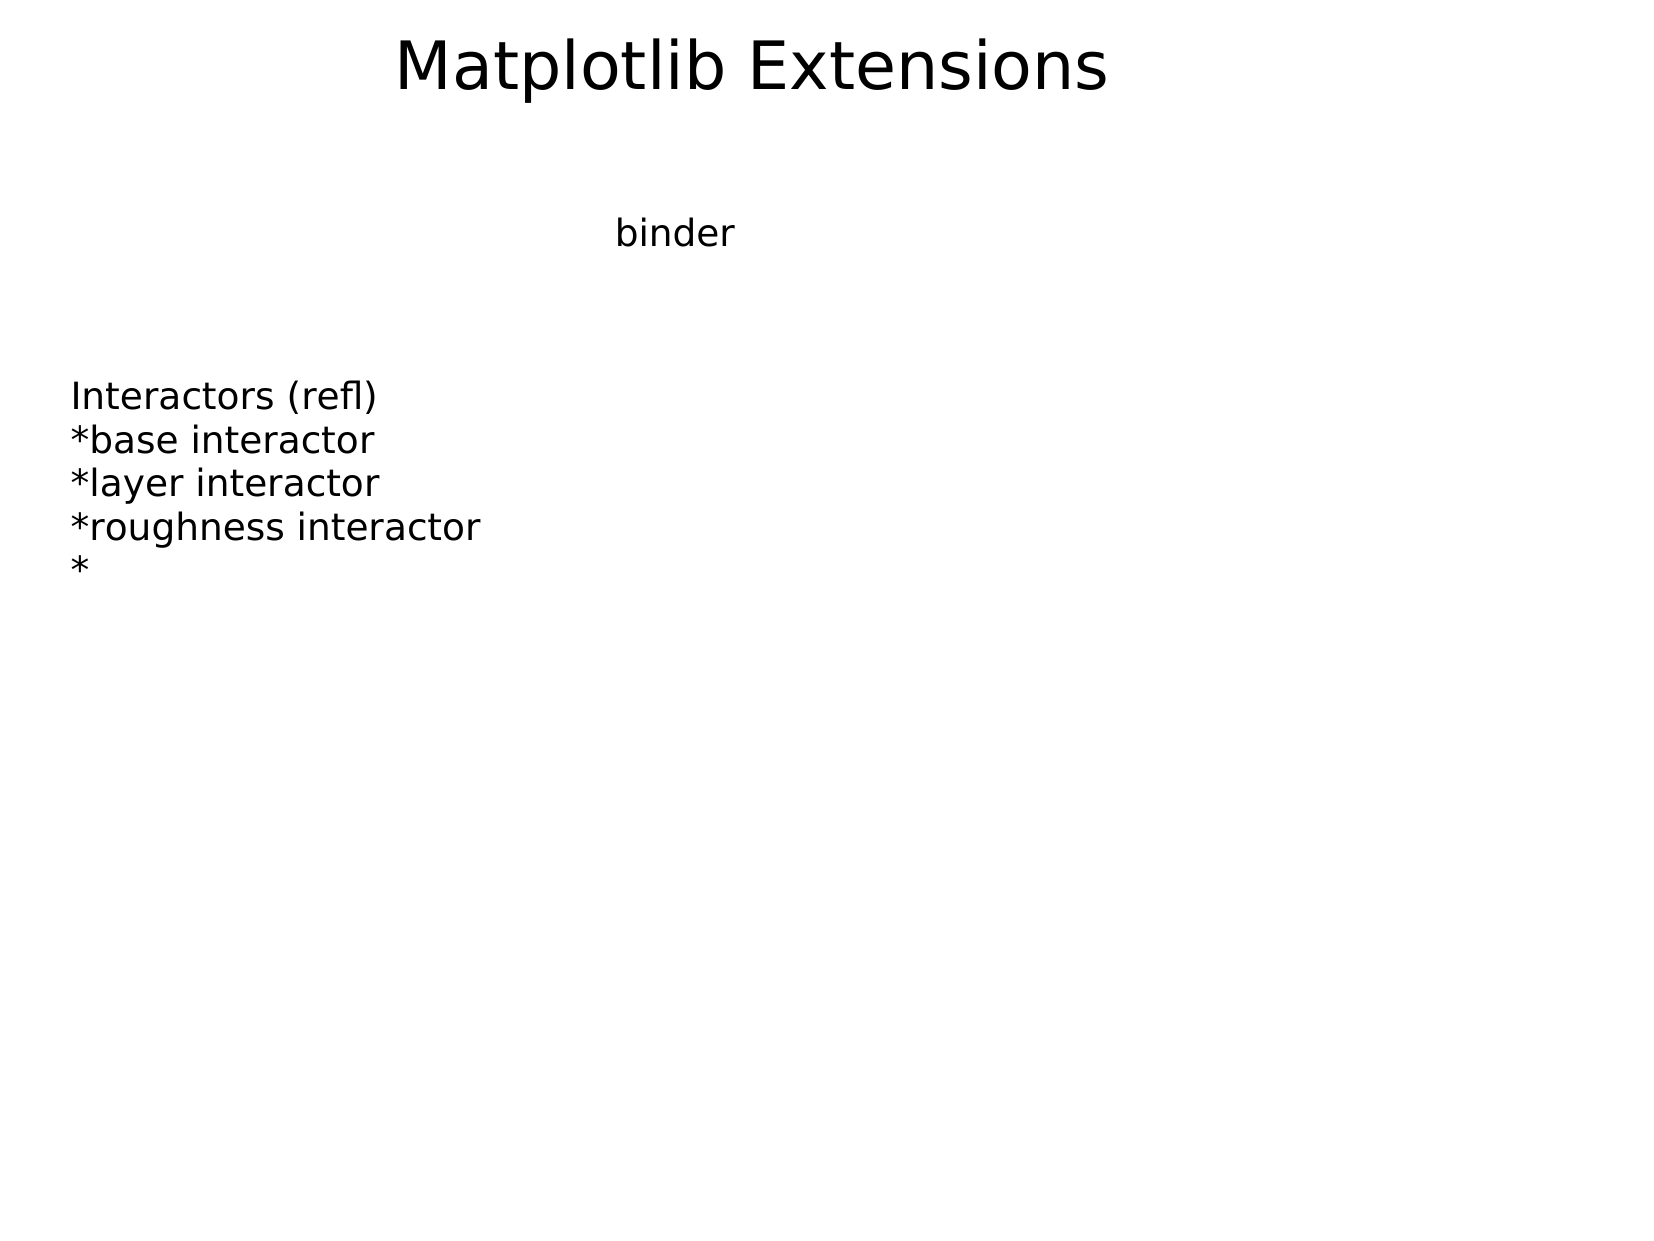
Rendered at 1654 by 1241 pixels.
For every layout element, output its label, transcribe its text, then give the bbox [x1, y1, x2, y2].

text_box Matplotlib Extensions [380, 19, 1126, 113]
text_box Interactors (refl) *base interactor *layer interactor *roughness interactor * [55, 367, 488, 601]
text_box binder [600, 204, 748, 263]
